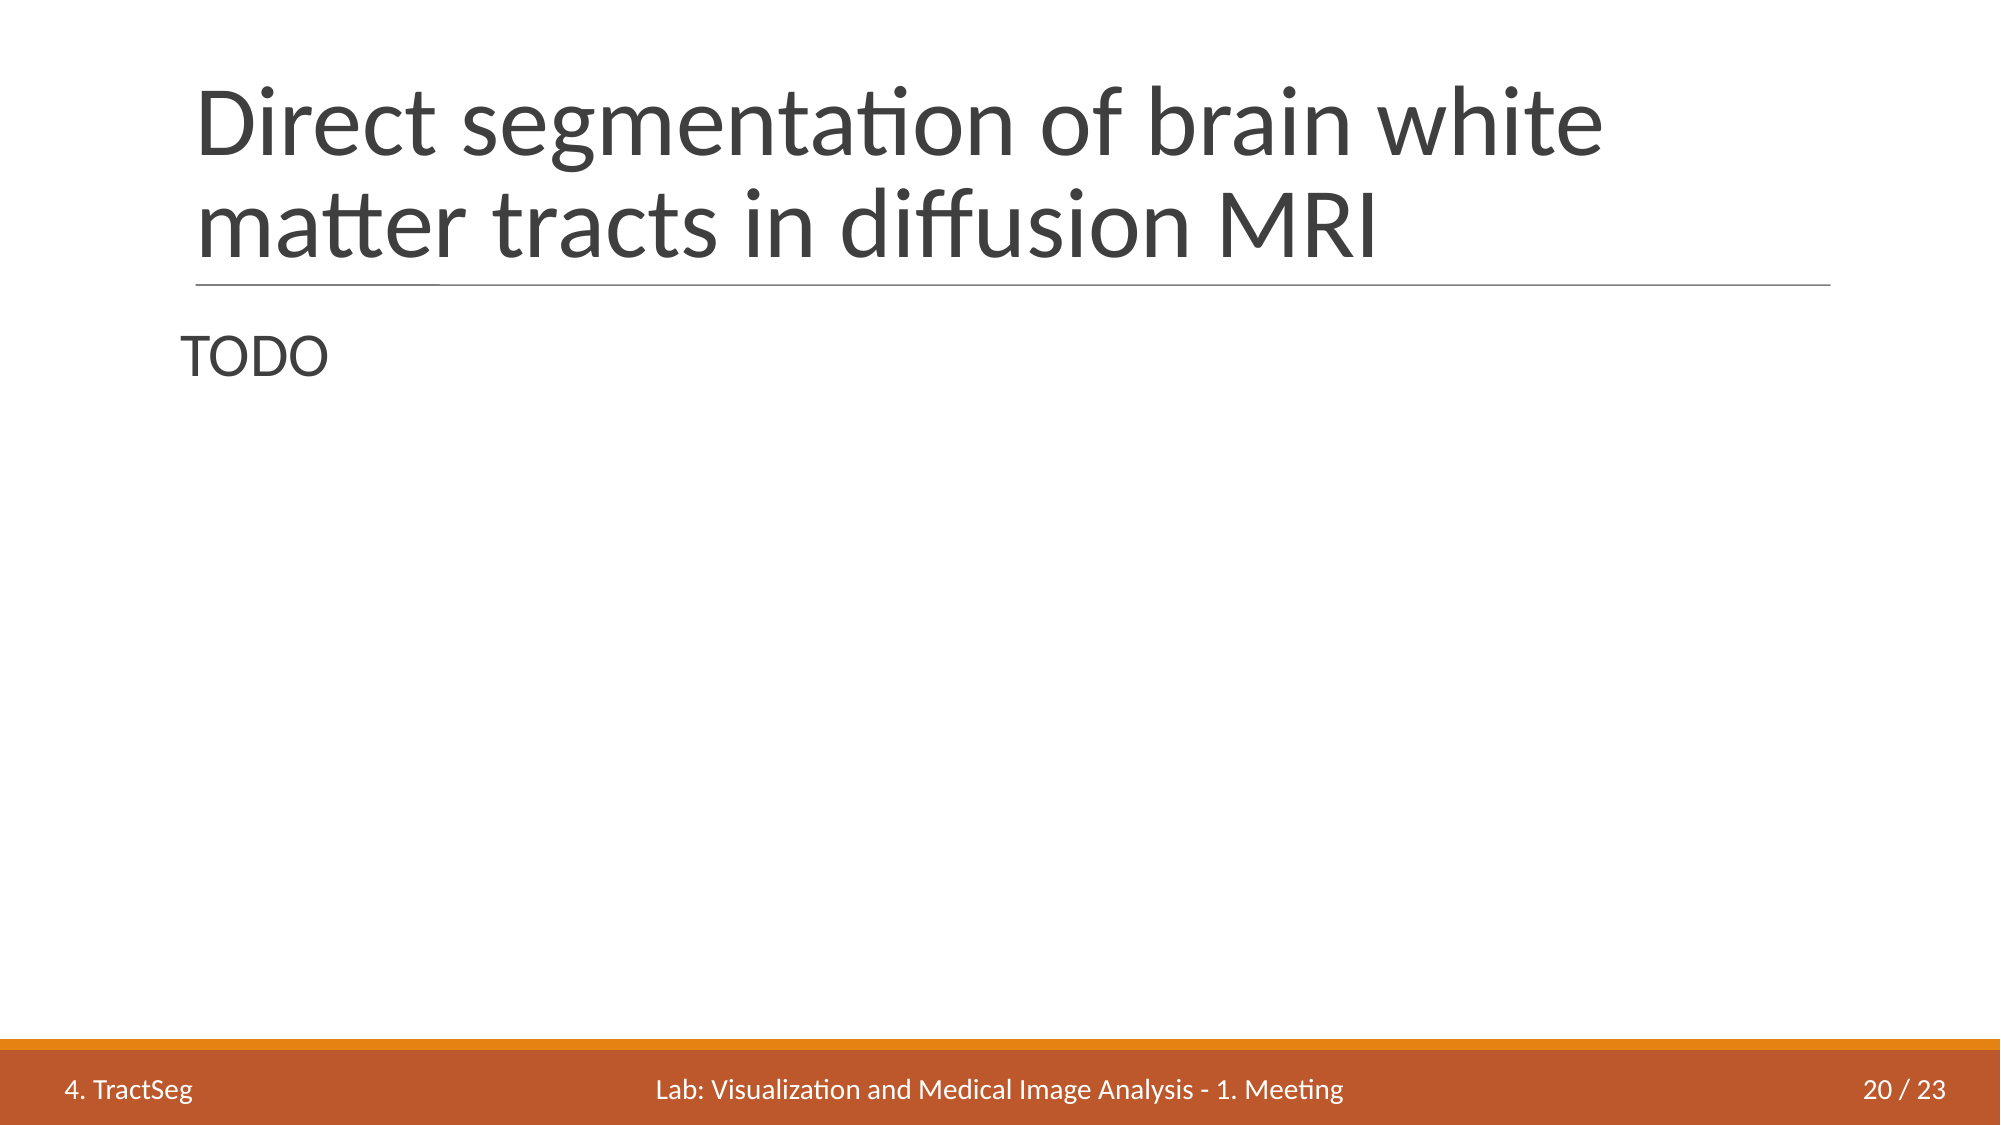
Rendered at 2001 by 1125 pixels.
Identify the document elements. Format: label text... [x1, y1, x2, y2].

slide_number 4. TractSeg [49, 753, 356, 1125]
title Direct segmentation of brain white matter tracts in diffusion MRI [180, 47, 1830, 285]
slide_number Lab: Visualization and Medical Image Analysis - 1. Meeting [552, 941, 1448, 1125]
list TODO [180, 302, 1830, 941]
slide_number 1 / 23 [1741, 753, 1962, 1125]
